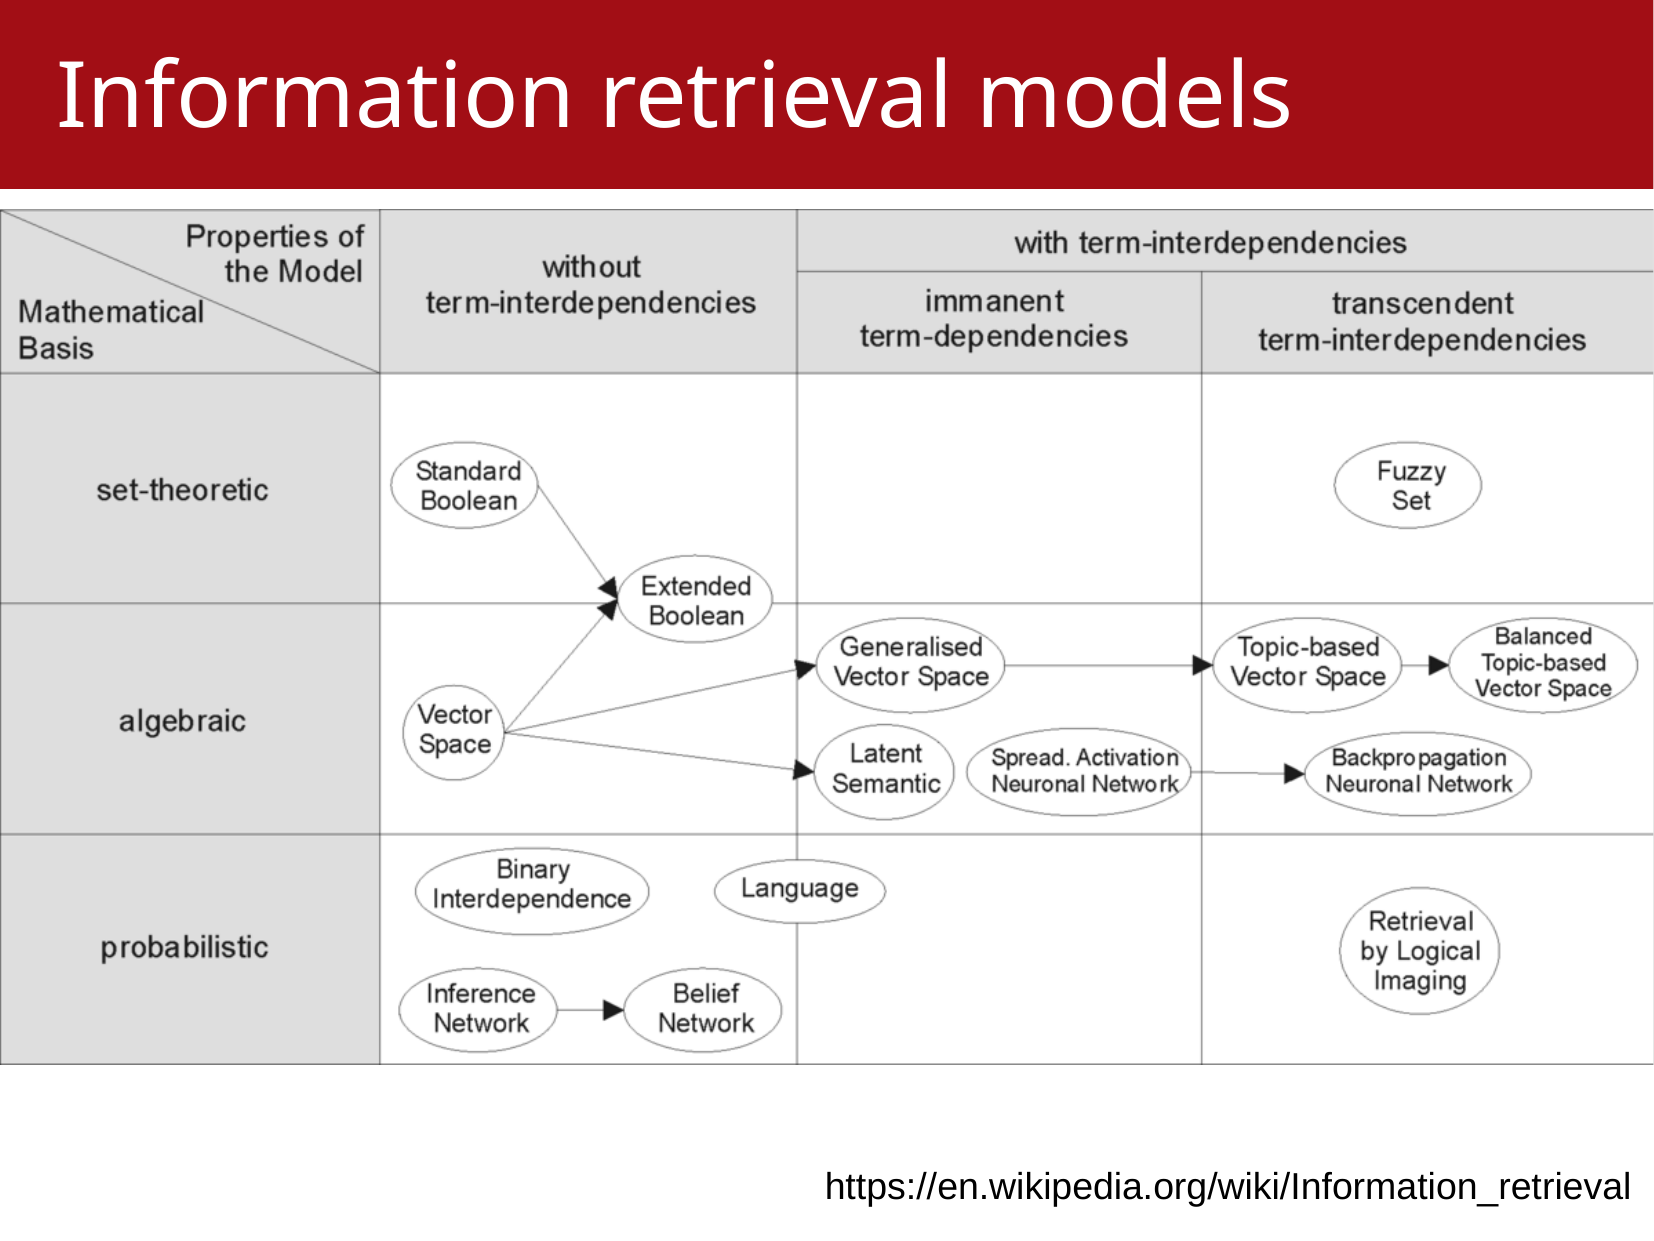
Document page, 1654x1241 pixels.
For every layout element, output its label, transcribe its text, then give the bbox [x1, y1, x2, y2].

text_box https://en.wikipedia.org/wiki/Information_retrieval [810, 1158, 1647, 1216]
title Information retrieval models [56, 30, 1546, 154]
picture [0, 209, 1654, 1066]
